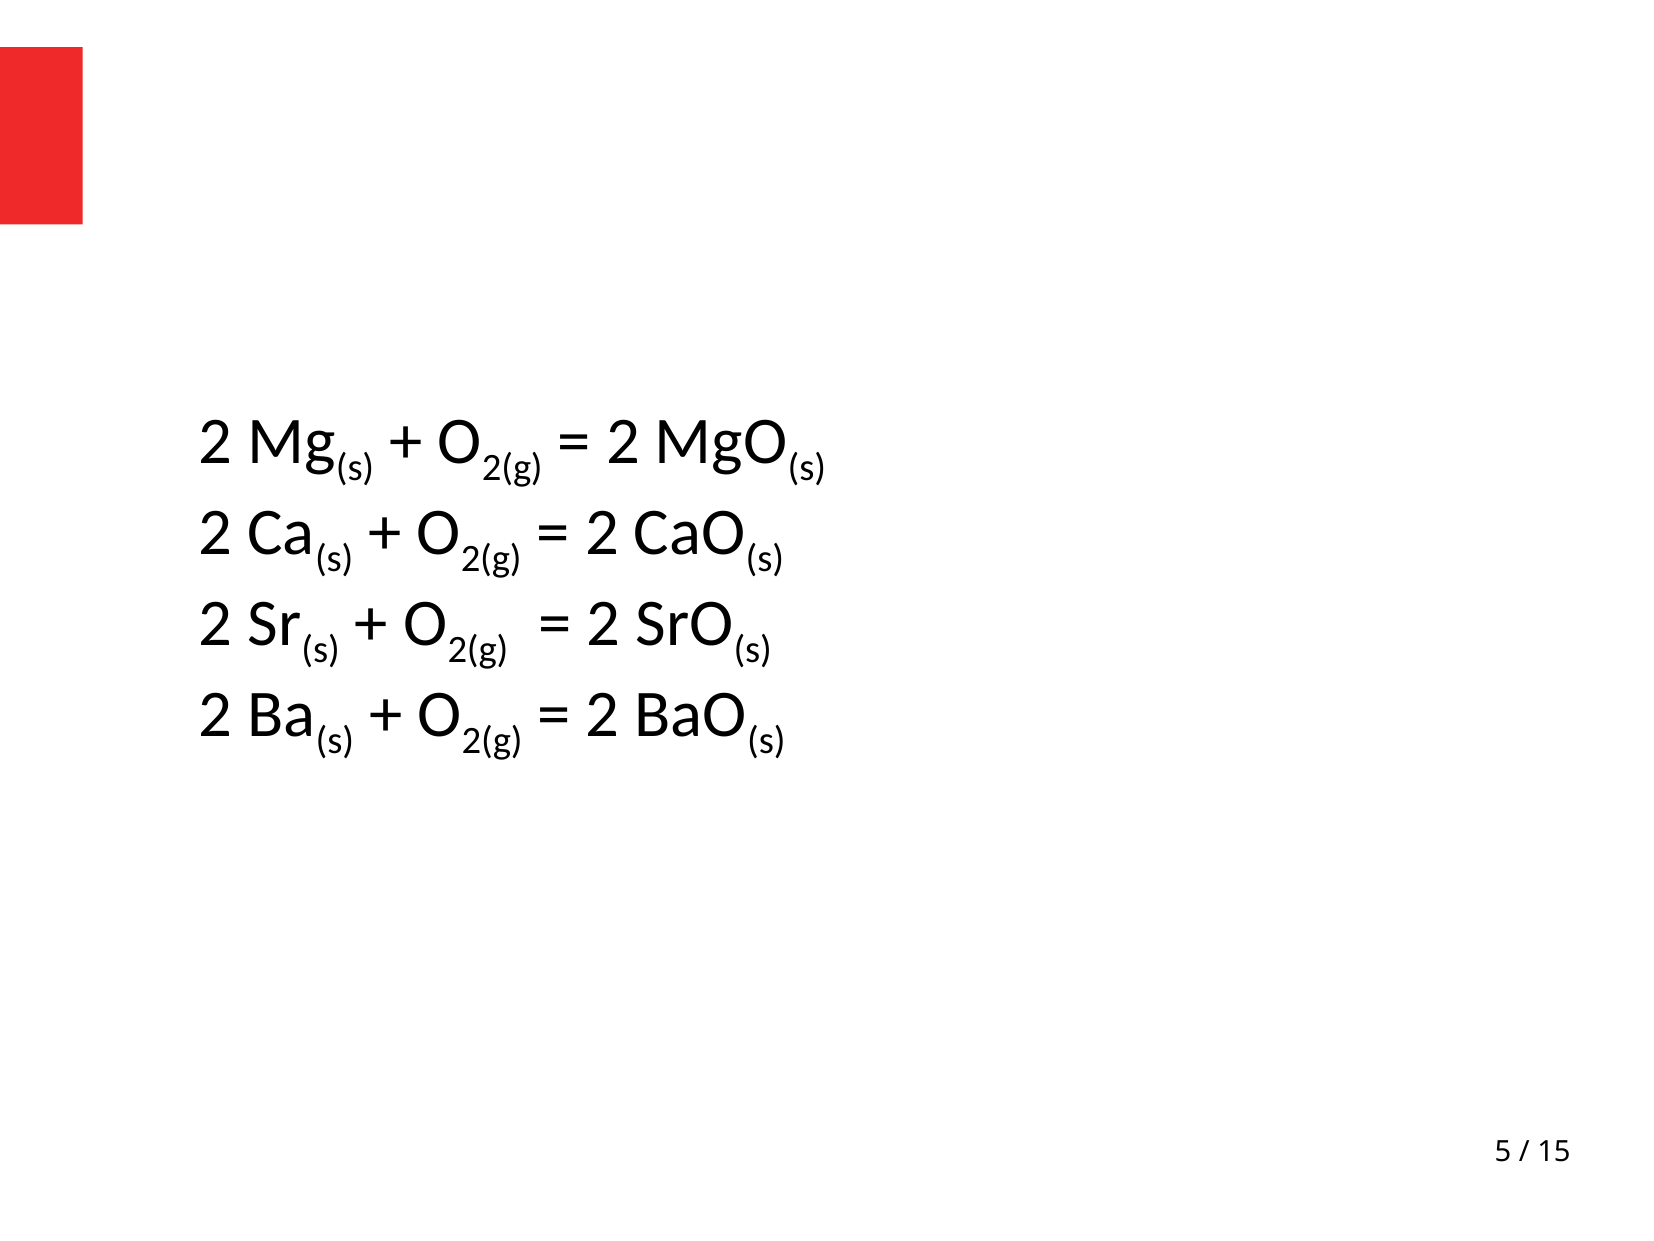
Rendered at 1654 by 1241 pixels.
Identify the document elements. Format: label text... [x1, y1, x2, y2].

text_box 2 Mg(s) + O2(g) = 2 MgO(s) 2 Ca(s) + O2(g) = 2 CaO(s) 2 Sr(s) + O2(g) = 2 SrO(s) 2 Ba(s) + O2(g) = 2 BaO(s) [183, 389, 880, 857]
